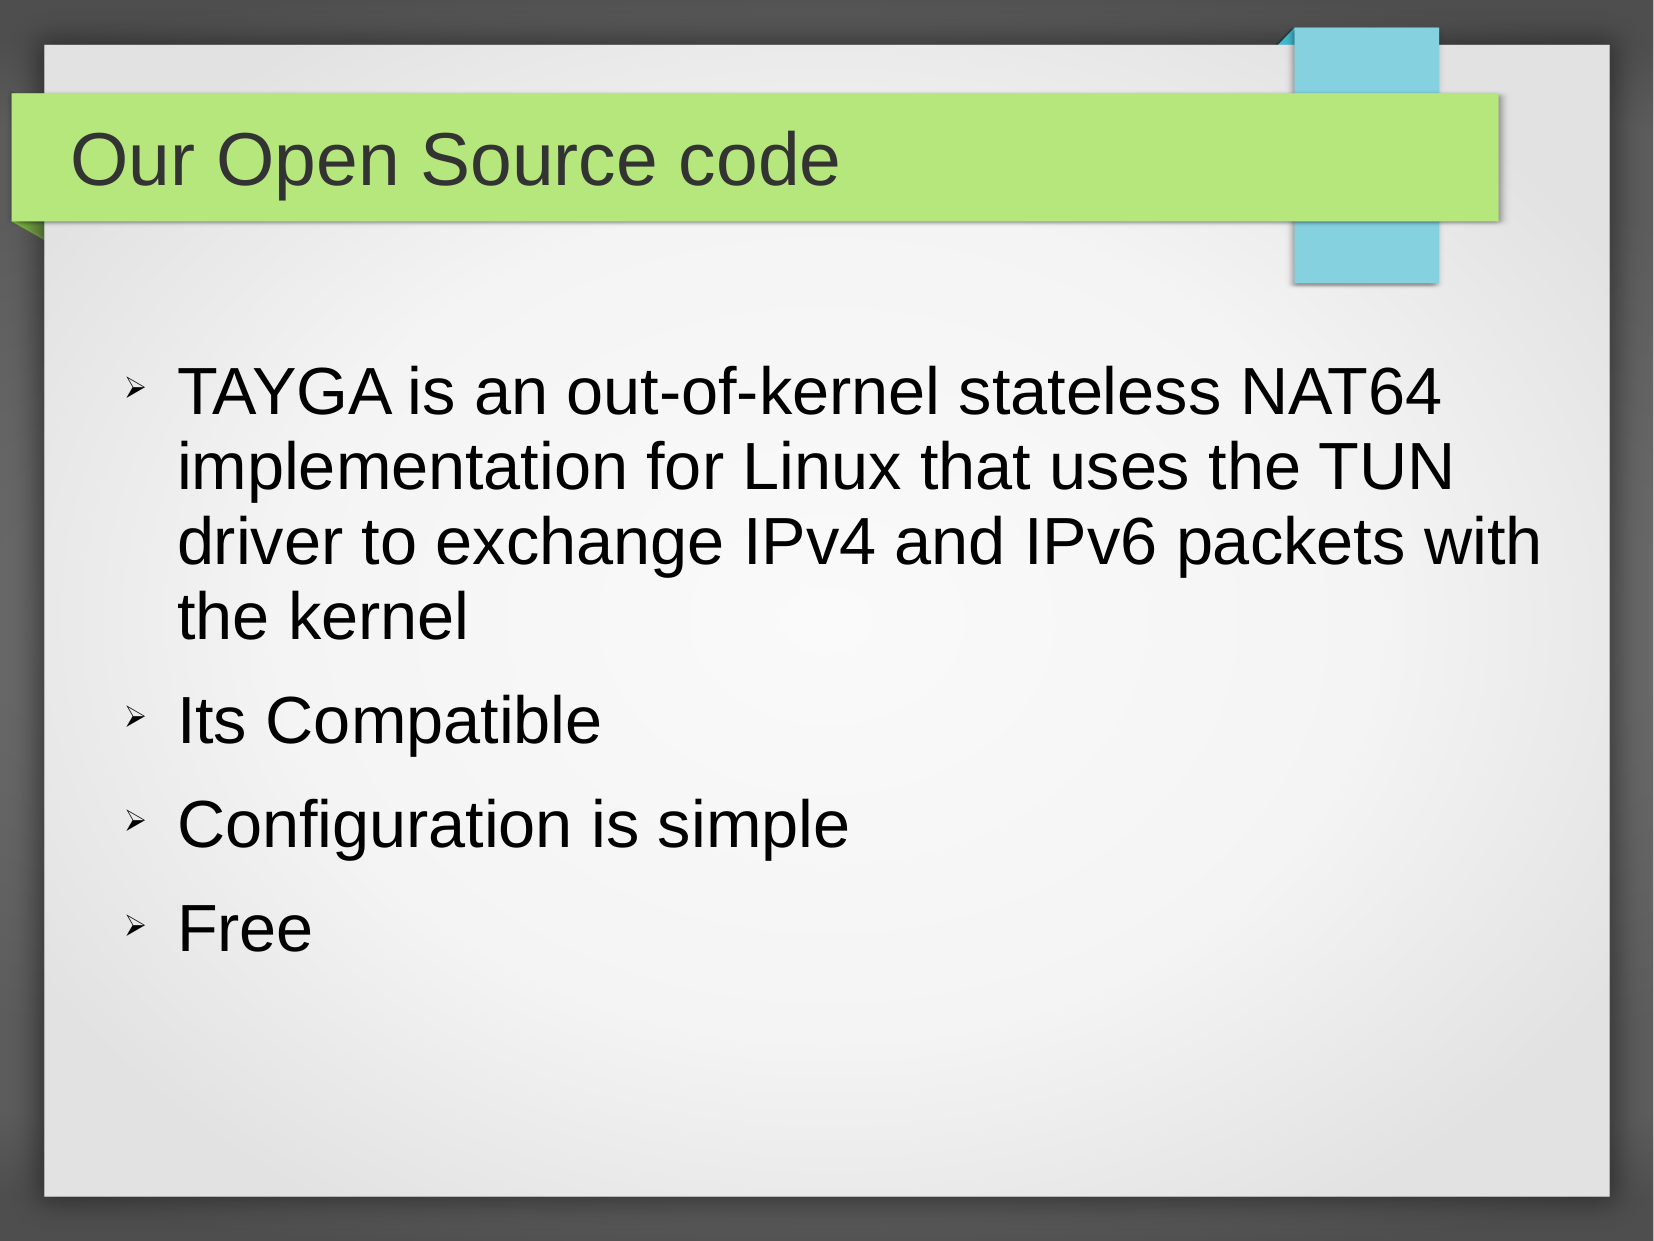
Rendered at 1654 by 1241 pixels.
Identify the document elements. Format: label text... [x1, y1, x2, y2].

list TAYGA is an out-of-kernel stateless NAT64 implementation for Linux that uses the TUN driver to exchange IPv4 and IPv6 packets with the kernel Its Compatible Configuration is simple Free [106, 354, 1562, 1074]
picture [0, 0, 1654, 1241]
title Our Open Source code [70, 106, 1229, 213]
